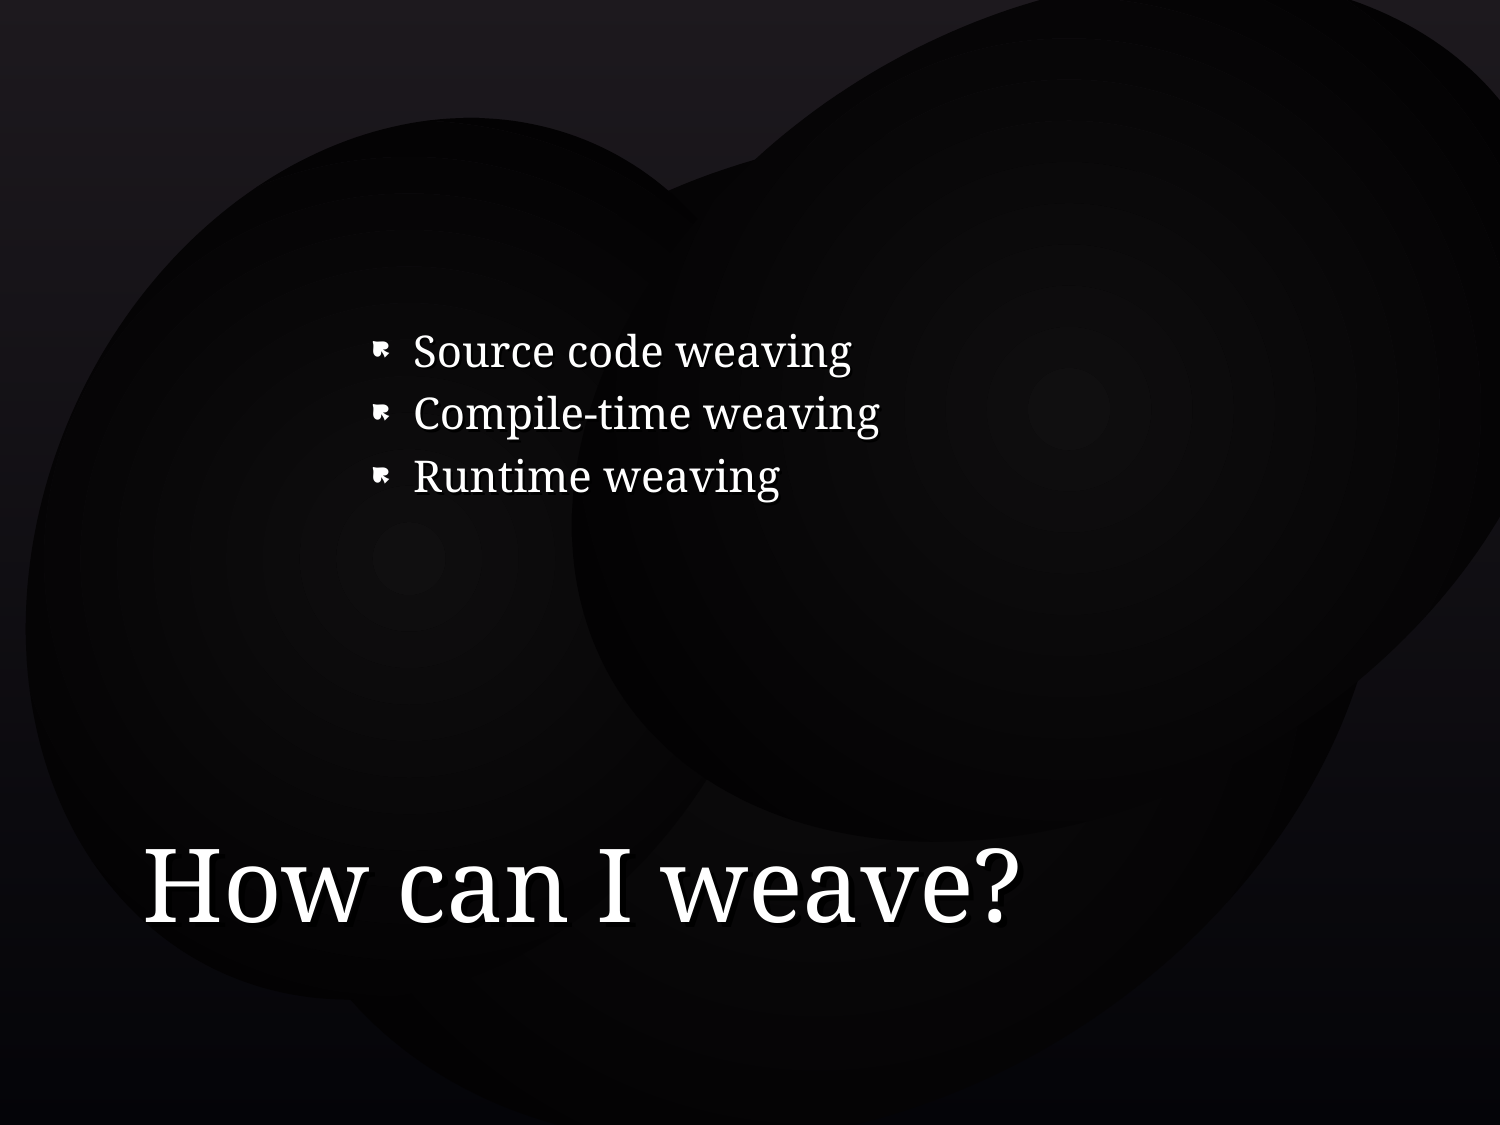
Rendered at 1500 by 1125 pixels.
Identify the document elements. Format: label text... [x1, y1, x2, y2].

list Source code weaving Compile-time weaving Runtime weaving [350, 112, 1351, 713]
title How can I weave? [127, 800, 1366, 951]
